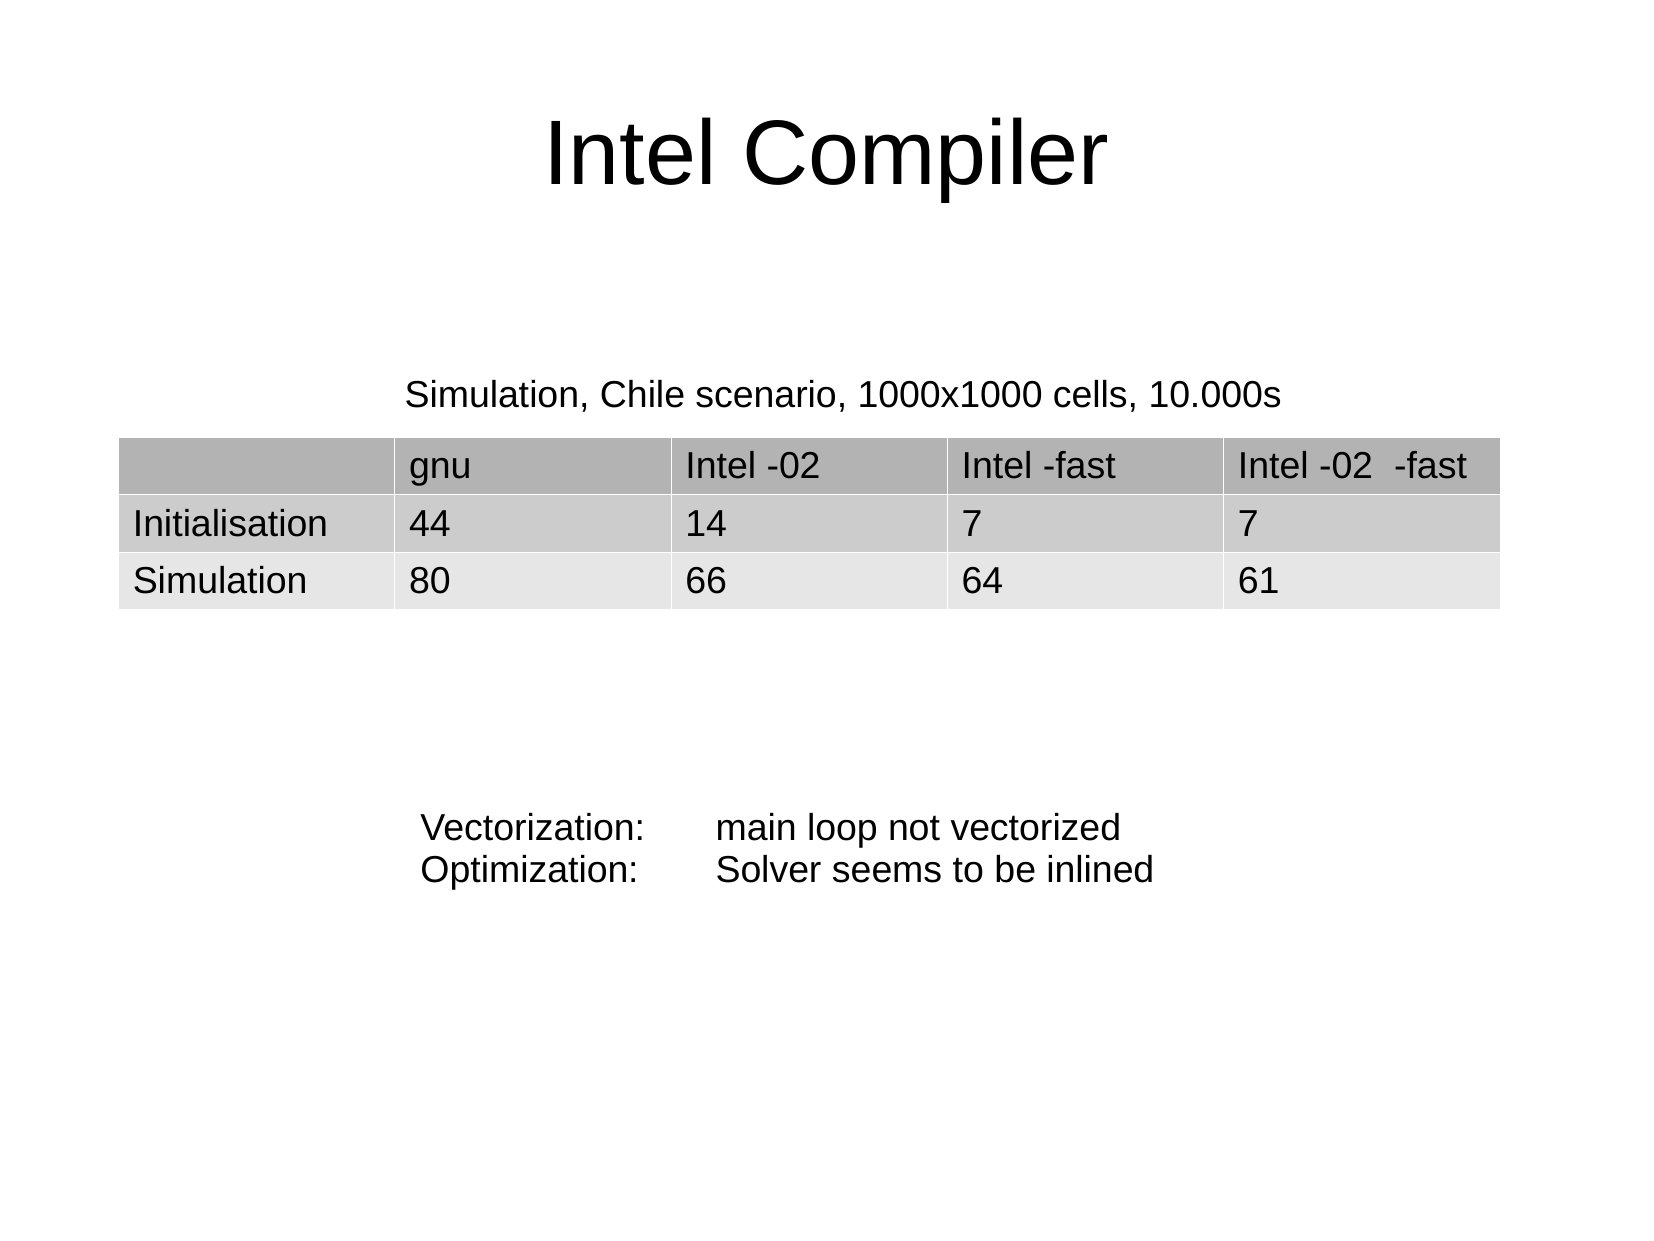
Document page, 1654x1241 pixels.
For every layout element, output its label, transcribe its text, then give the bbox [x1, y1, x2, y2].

table_header Intel -02 -fast [1224, 438, 1500, 494]
table_cell 61 [1224, 553, 1500, 609]
table_header gnu [395, 438, 671, 494]
table_cell 14 [672, 495, 947, 552]
table_cell Initialisation [119, 495, 394, 552]
table_cell 7 [1224, 495, 1500, 552]
text_box Vectorization: main loop not vectorized Optimization: Solver seems to be inlined [405, 798, 1170, 898]
table_header [119, 438, 394, 494]
table_header Intel -fast [948, 438, 1223, 494]
title Intel Compiler [82, 49, 1571, 257]
text_box Simulation, Chile scenario, 1000x1000 cells, 10.000s [389, 366, 1297, 423]
table_cell Simulation [119, 553, 394, 609]
table_cell 80 [395, 553, 671, 609]
table_header Intel -02 [672, 438, 947, 494]
table_cell 7 [948, 495, 1223, 552]
table_cell 44 [395, 495, 671, 552]
table_cell 66 [672, 553, 947, 609]
table_cell 64 [948, 553, 1223, 609]
